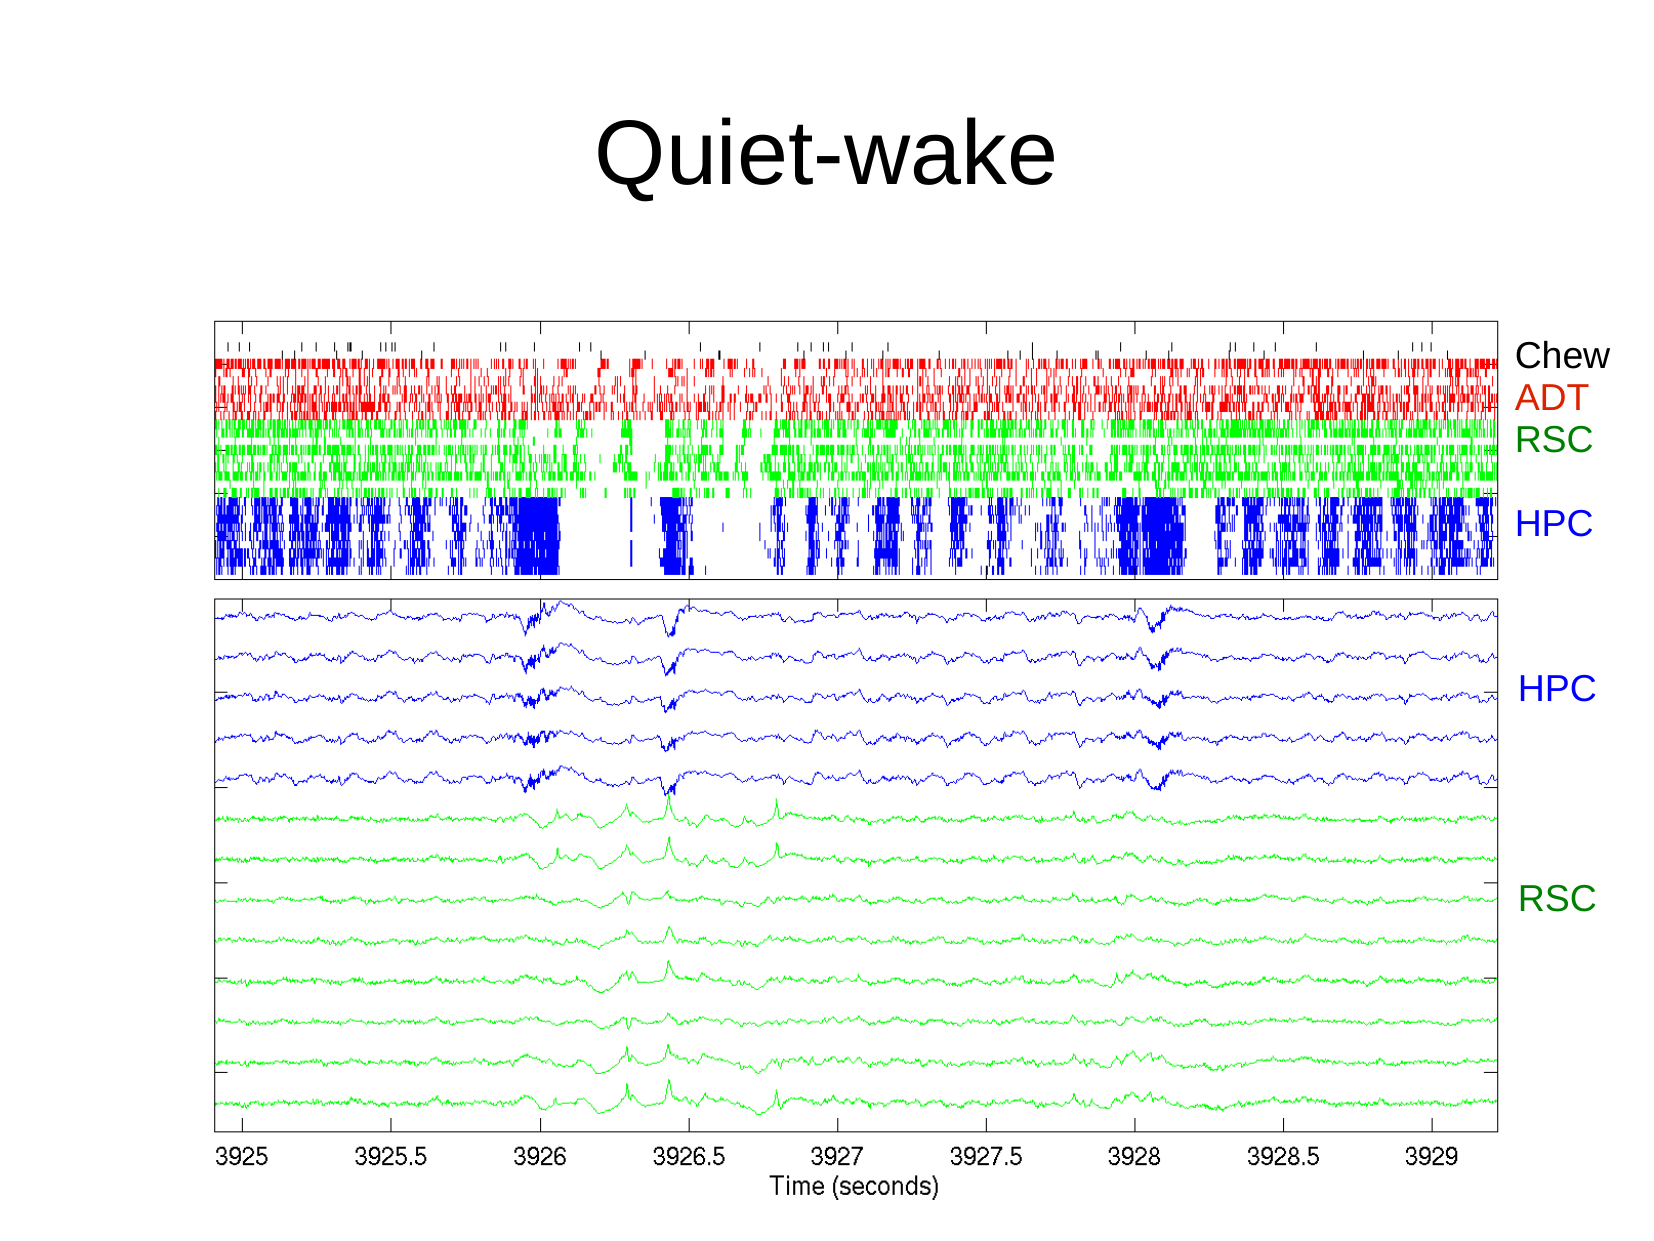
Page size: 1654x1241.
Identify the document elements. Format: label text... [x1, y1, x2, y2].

text_box HPC RSC [1503, 660, 1612, 927]
picture [0, 246, 1654, 1241]
text_box Chew ADT RSC HPC [1500, 327, 1626, 552]
title Quiet-wake [82, 49, 1571, 257]
